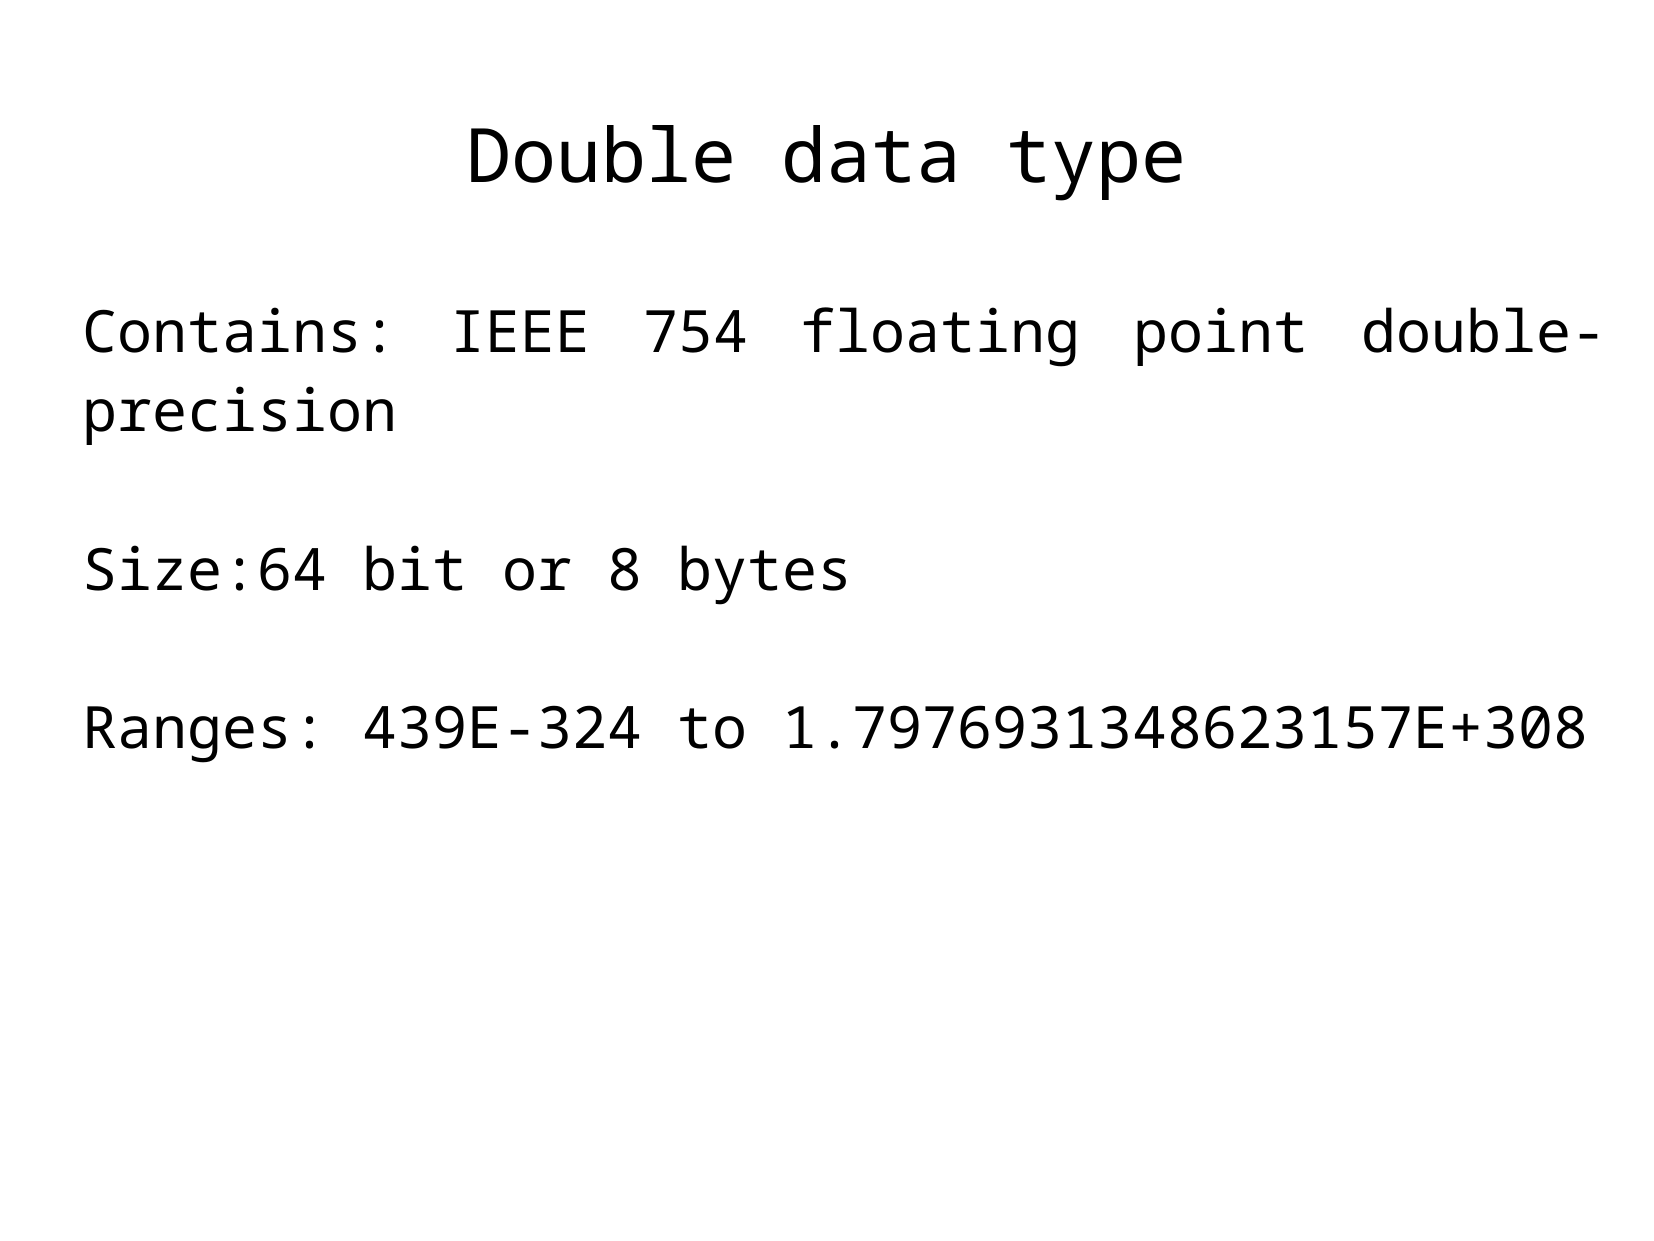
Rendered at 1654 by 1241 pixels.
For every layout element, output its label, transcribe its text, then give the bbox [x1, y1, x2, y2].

subtitle Contains: IEEE 754 floating point double-precision Size:64 bit or 8 bytes Ranges: 439E-324 to 1.7976931348623157E+308 [82, 290, 1607, 1010]
title Double data type [82, 49, 1571, 257]
